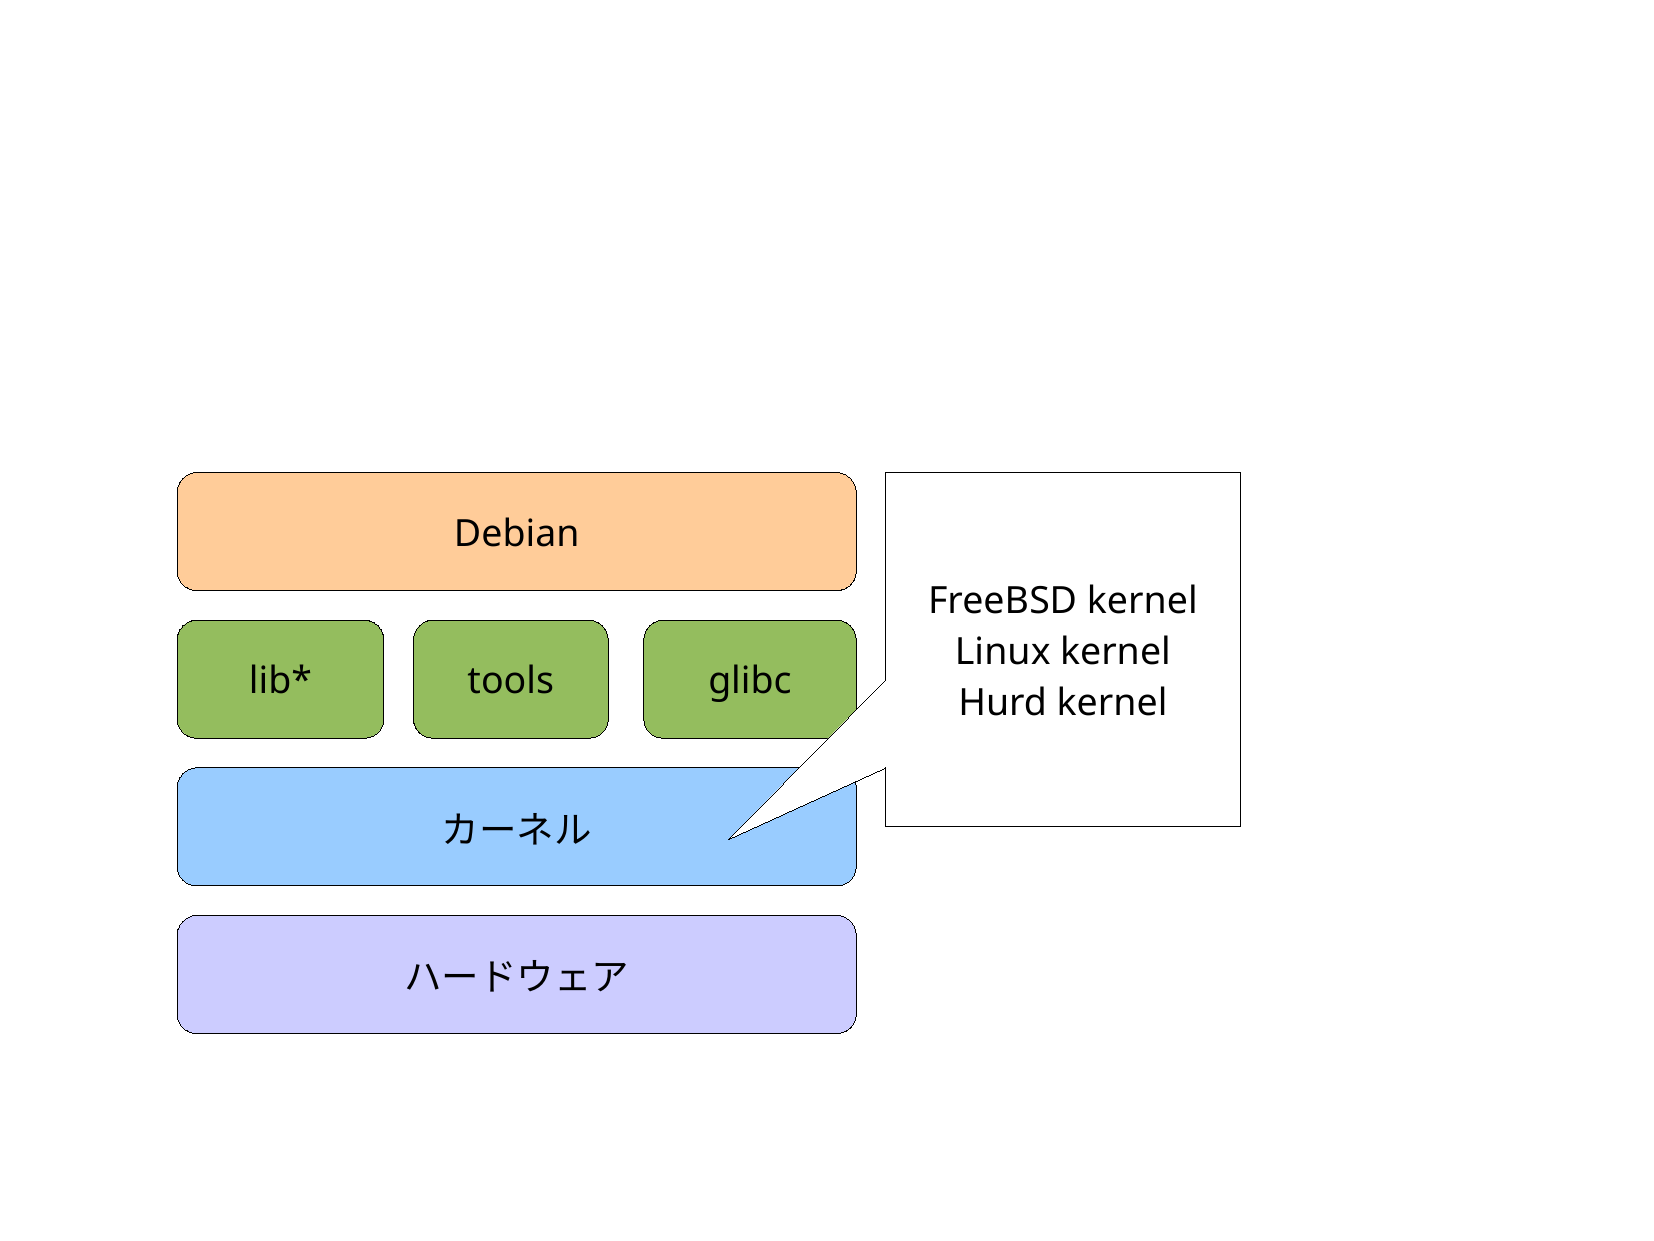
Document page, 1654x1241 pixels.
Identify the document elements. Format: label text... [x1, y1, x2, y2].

text_box lib* [177, 620, 384, 739]
text_box tools [413, 620, 609, 739]
text_box glibc [643, 620, 857, 739]
text_box Debian [177, 472, 857, 591]
text_box ハードウェア [177, 915, 857, 1034]
text_box カーネル [177, 767, 857, 886]
text_box FreeBSD kernel Linux kernel Hurd kernel [728, 472, 1241, 840]
